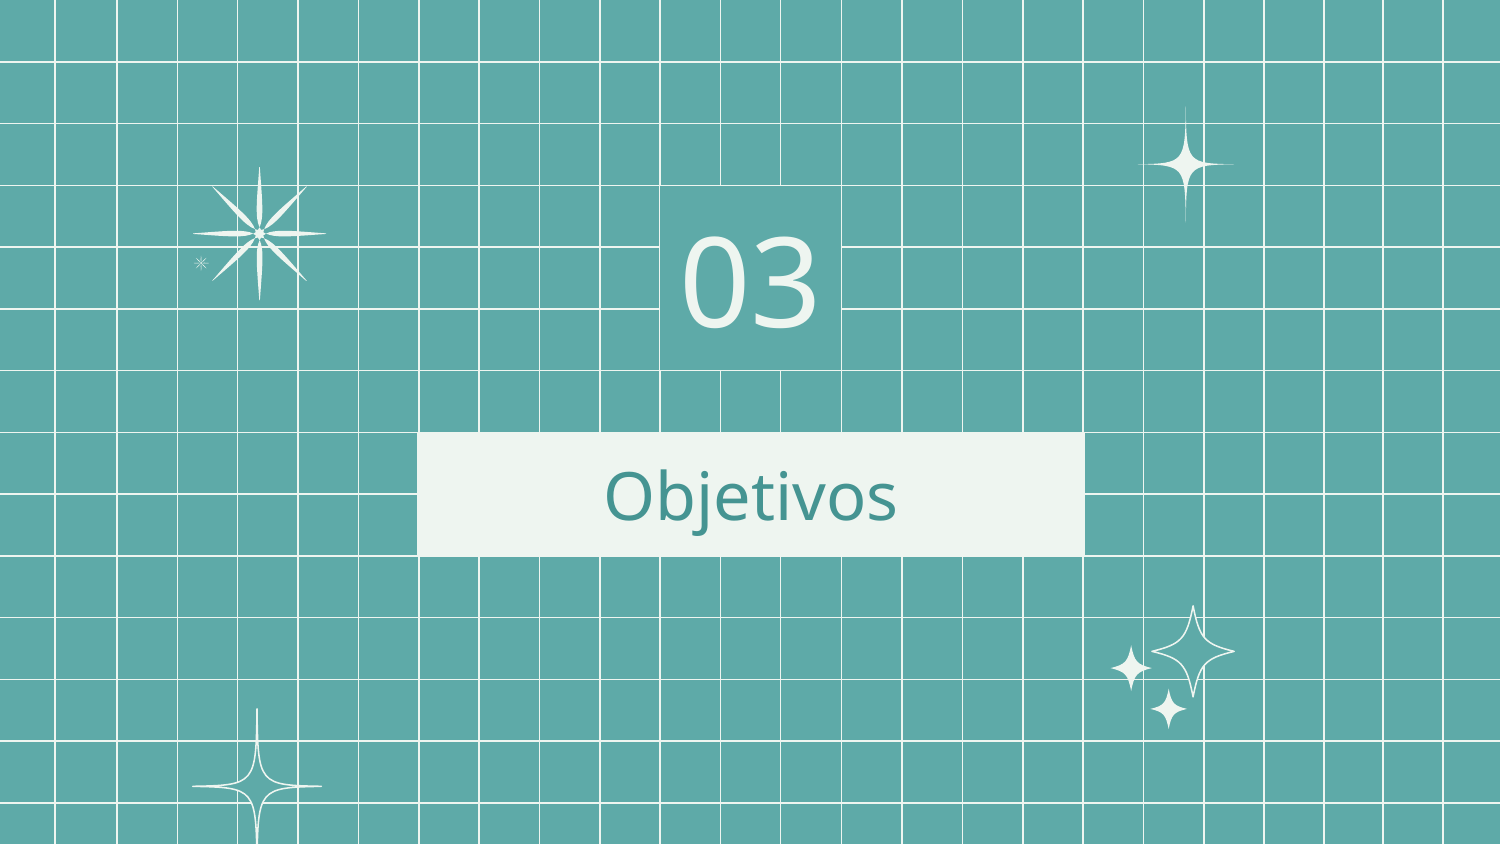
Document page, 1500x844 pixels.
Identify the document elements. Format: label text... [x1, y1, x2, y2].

text_box [1137, 106, 1235, 223]
title Objetivos [417, 432, 1085, 557]
text_box [193, 167, 327, 301]
text_box [1150, 688, 1188, 730]
text_box [1151, 605, 1235, 697]
title 03 [659, 185, 842, 371]
text_box [193, 255, 209, 271]
text_box [1110, 645, 1152, 692]
